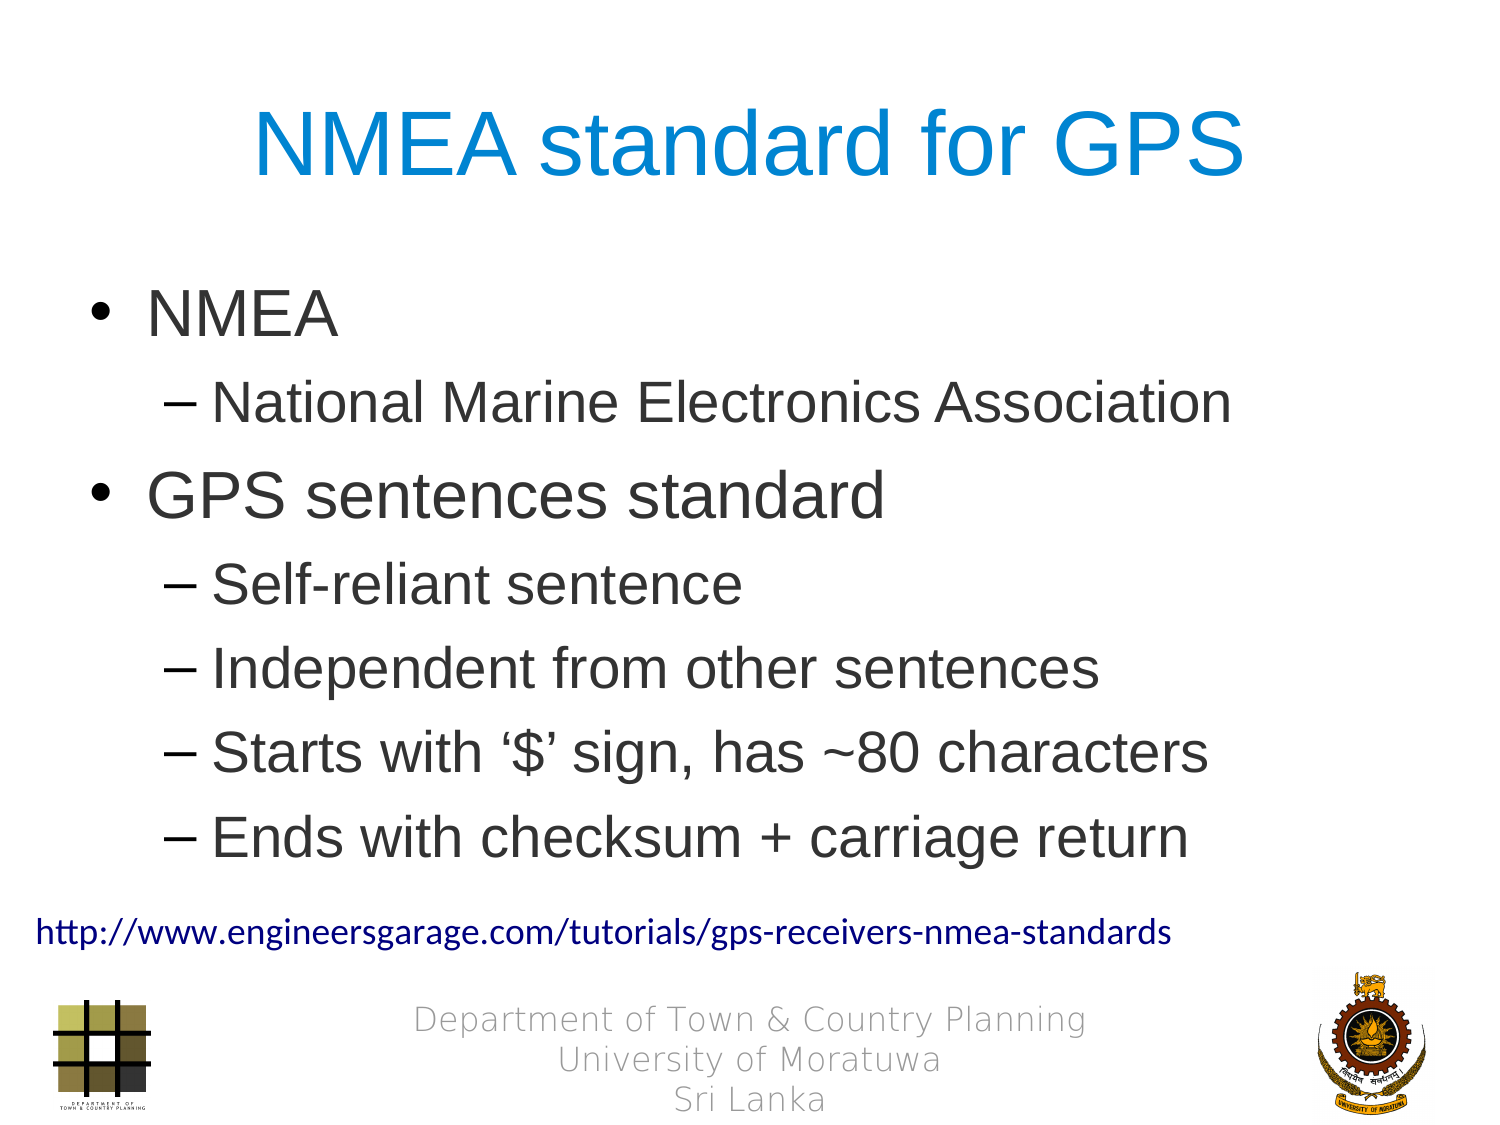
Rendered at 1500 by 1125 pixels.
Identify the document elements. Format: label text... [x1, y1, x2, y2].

list NMEA National Marine Electronics Association GPS sentences standard Self-reliant sentence Independent from other sentences Starts with ‘$’ sign, has ~80 characters Ends with checksum + carriage return [75, 262, 1426, 900]
picture [53, 1000, 151, 1110]
text_box http://www.engineersgarage.com/tutorials/gps-receivers-nmea-standards [20, 900, 1441, 960]
title NMEA standard for GPS [75, 45, 1426, 233]
picture [1312, 966, 1435, 1125]
